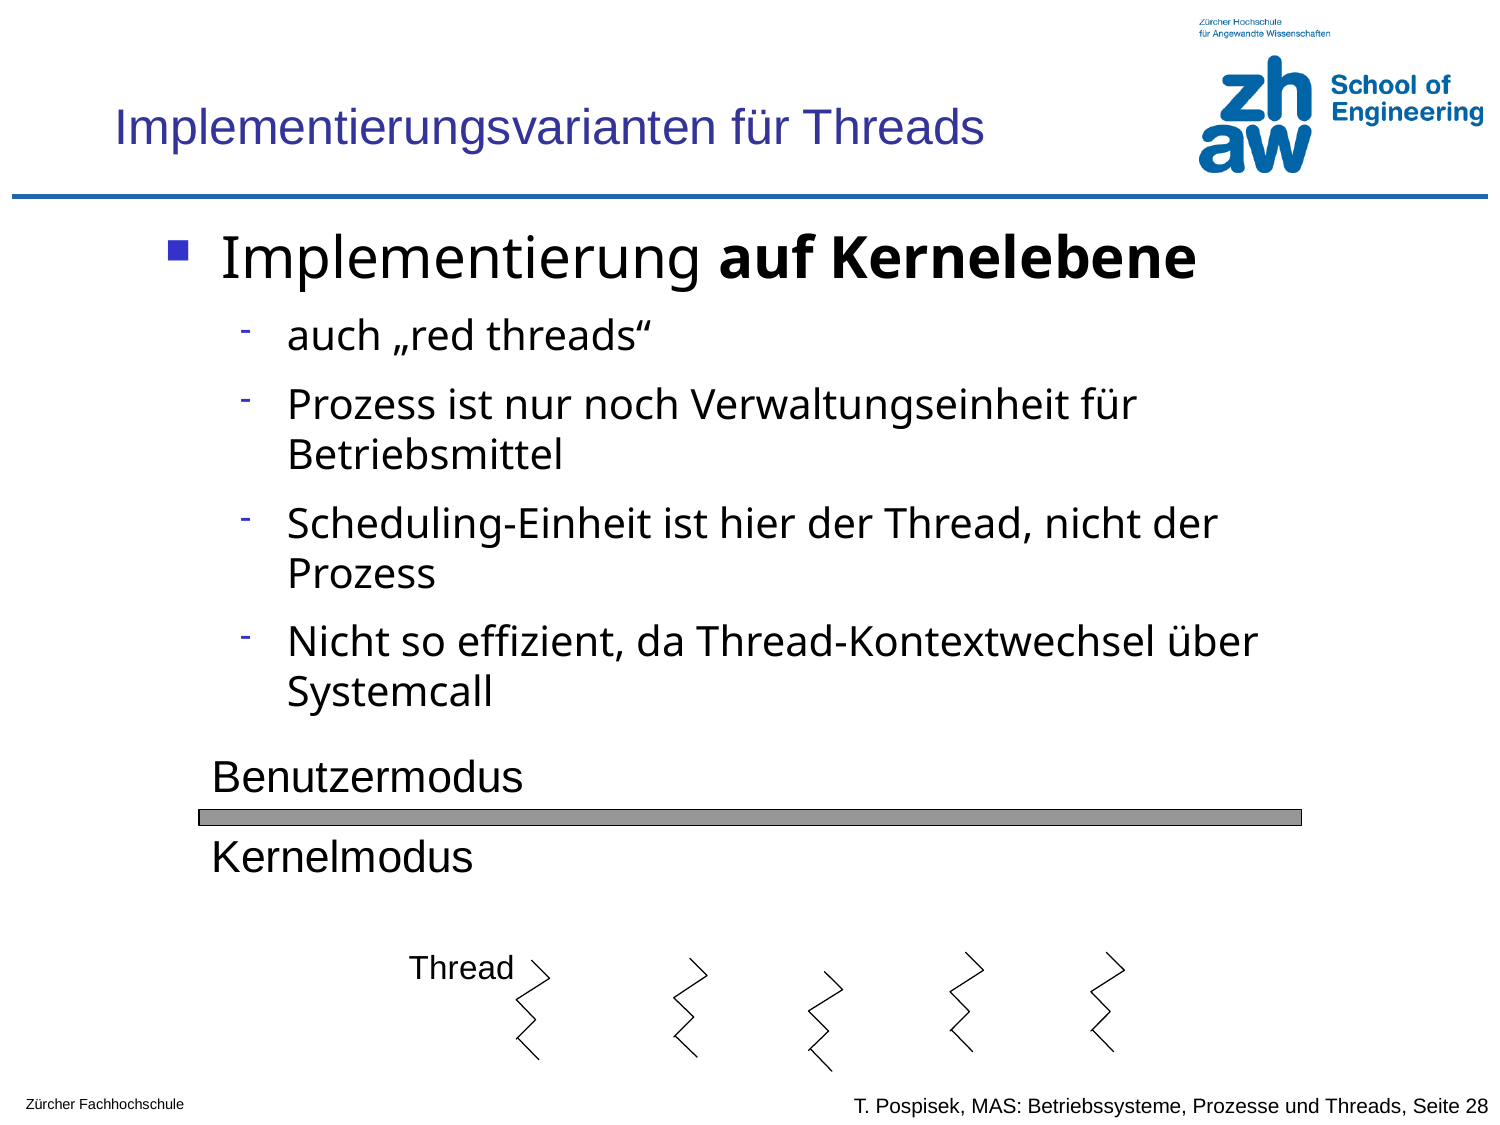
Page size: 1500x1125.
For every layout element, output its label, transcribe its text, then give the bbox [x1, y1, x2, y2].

picture [1199, 19, 1483, 173]
picture [174, 724, 1307, 1079]
title Implementierungsvarianten für Threads [99, 50, 1379, 163]
list Implementierung auf Kernelebene auch „red threads“ Prozess ist nur noch Verwaltungseinheit für Betriebsmittel Scheduling-Einheit ist hier der Thread, nicht der Prozess Nicht so effizient, da Thread-Kontextwechsel über Systemcall [150, 212, 1375, 838]
